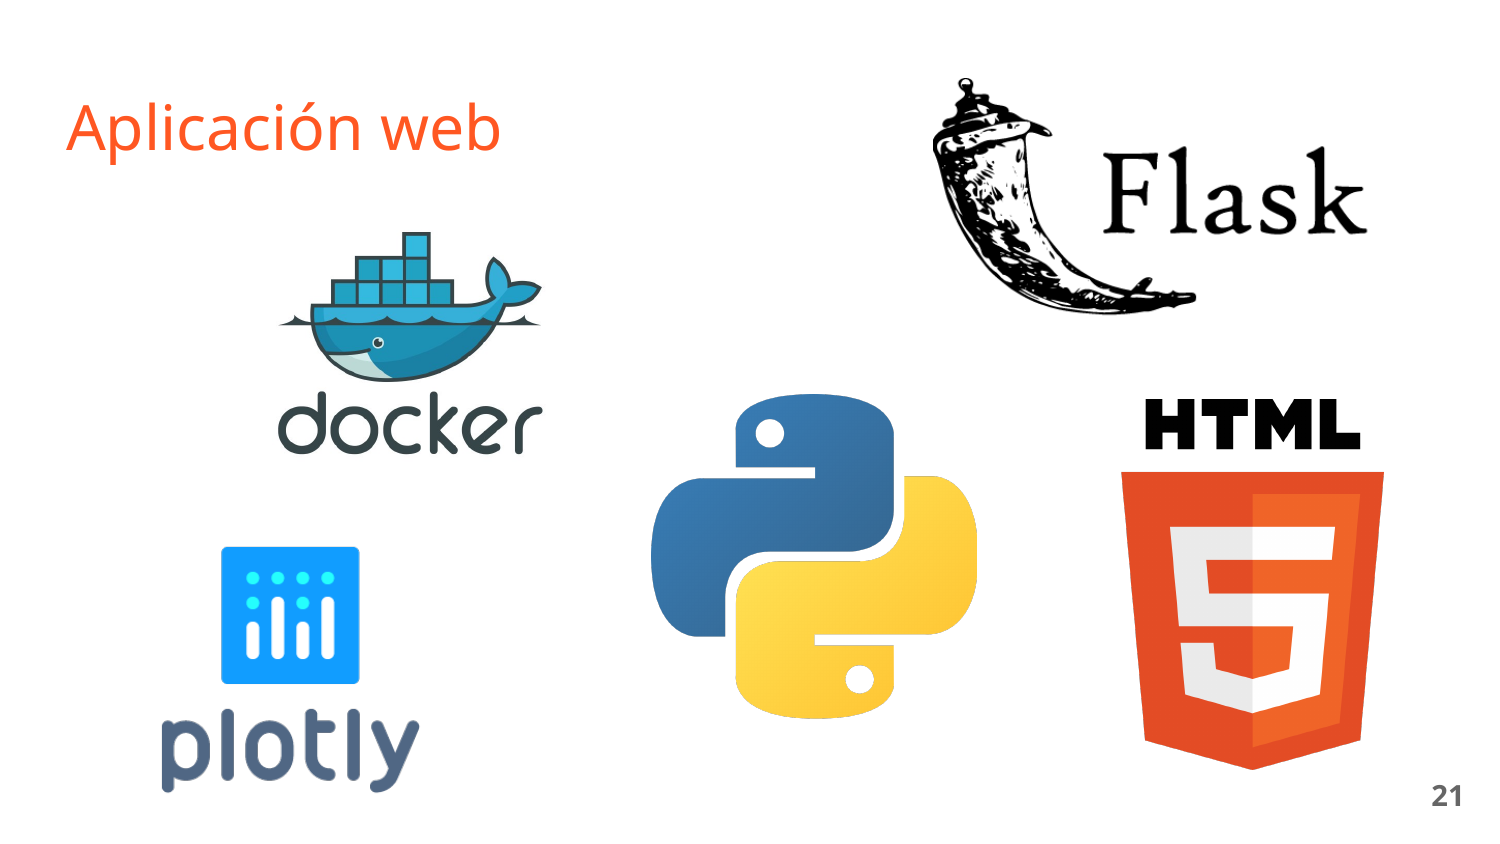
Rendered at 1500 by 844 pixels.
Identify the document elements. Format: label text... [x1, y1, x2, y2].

picture [137, 522, 444, 818]
picture [247, 180, 573, 506]
picture [1067, 399, 1438, 770]
picture [933, 78, 1385, 332]
picture [651, 394, 977, 719]
title Aplicación web [51, 72, 1449, 167]
slide_number <number> [1389, 764, 1480, 830]
